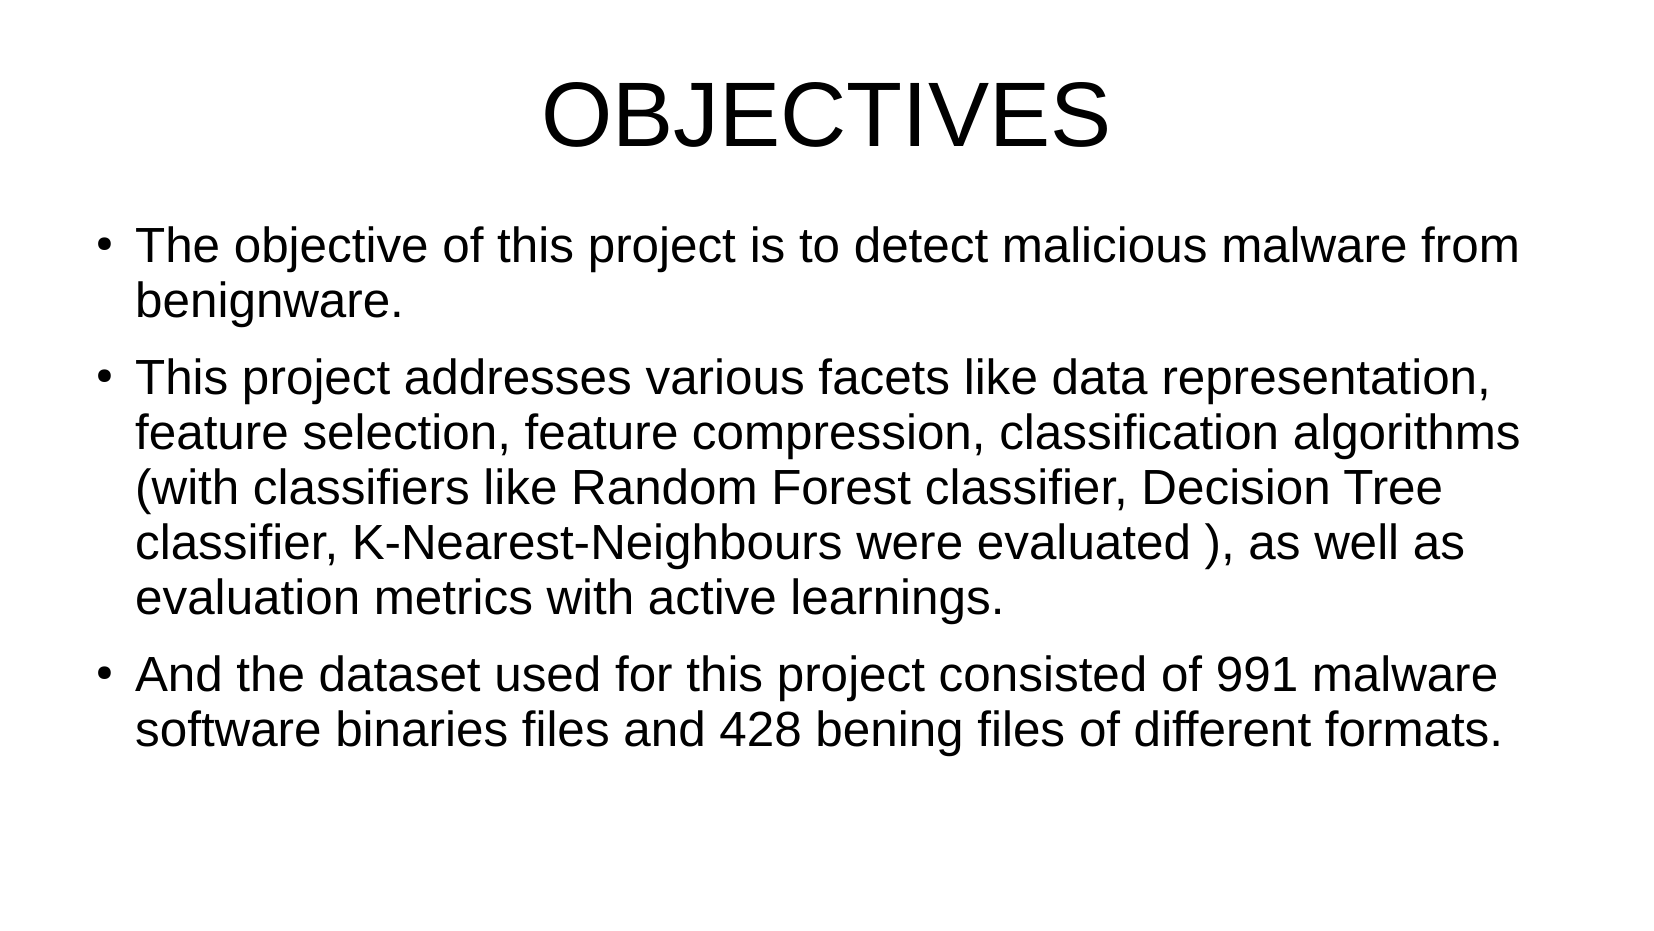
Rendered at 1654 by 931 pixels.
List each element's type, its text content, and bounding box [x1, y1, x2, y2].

list The objective of this project is to detect malicious malware from benignware. This project addresses various facets like data representation, feature selection, feature compression, classification algorithms (with classifiers like Random Forest classifier, Decision Tree classifier, K-Nearest-Neighbours were evaluated ), as well as evaluation metrics with active learnings. And the dataset used for this project consisted of 991 malware software binaries files and 428 bening files of different formats. [82, 217, 1571, 758]
title OBJECTIVES [82, 37, 1571, 193]
